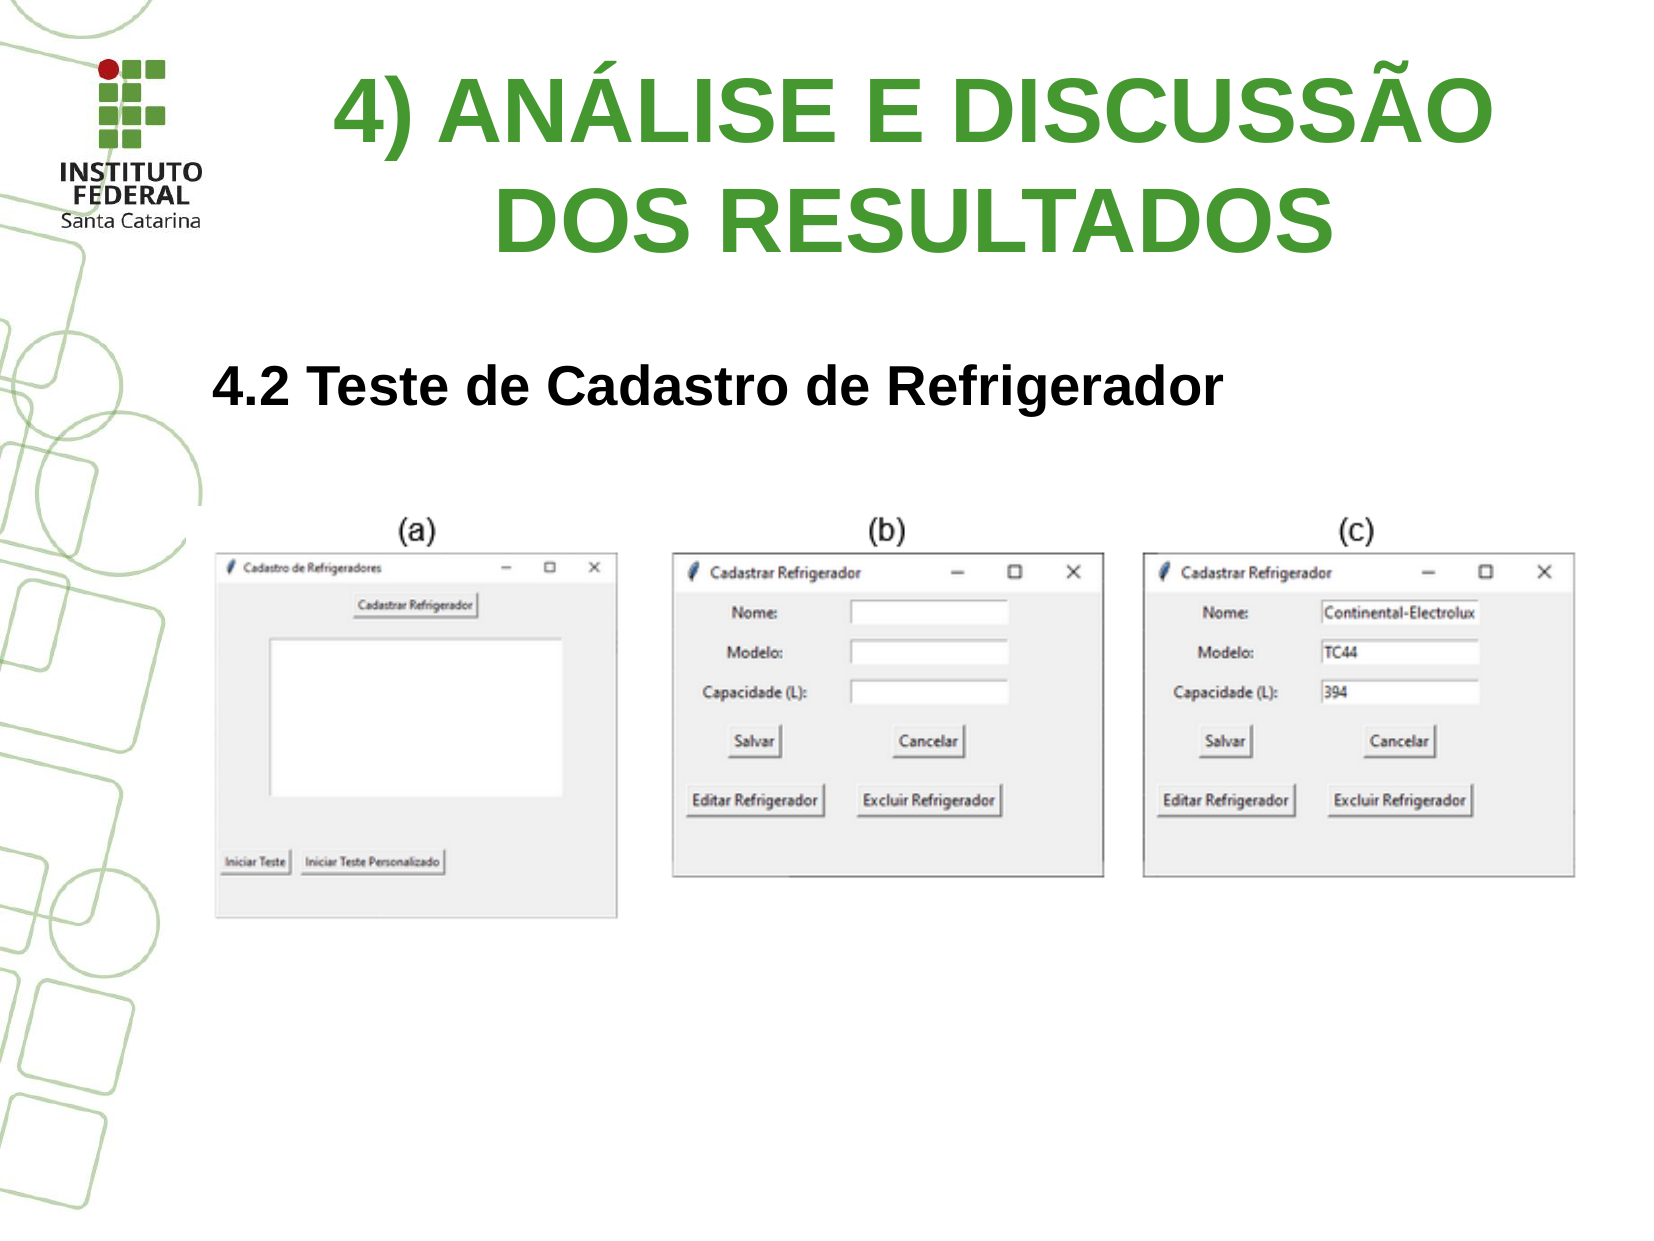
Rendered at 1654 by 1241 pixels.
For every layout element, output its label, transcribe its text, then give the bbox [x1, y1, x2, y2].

title 4) ANÁLISE E DISCUSSÃO DOS RESULTADOS [259, 50, 1571, 186]
picture [0, 0, 1654, 1241]
list 4.2 Teste de Cadastro de Refrigerador [212, 186, 1654, 1183]
